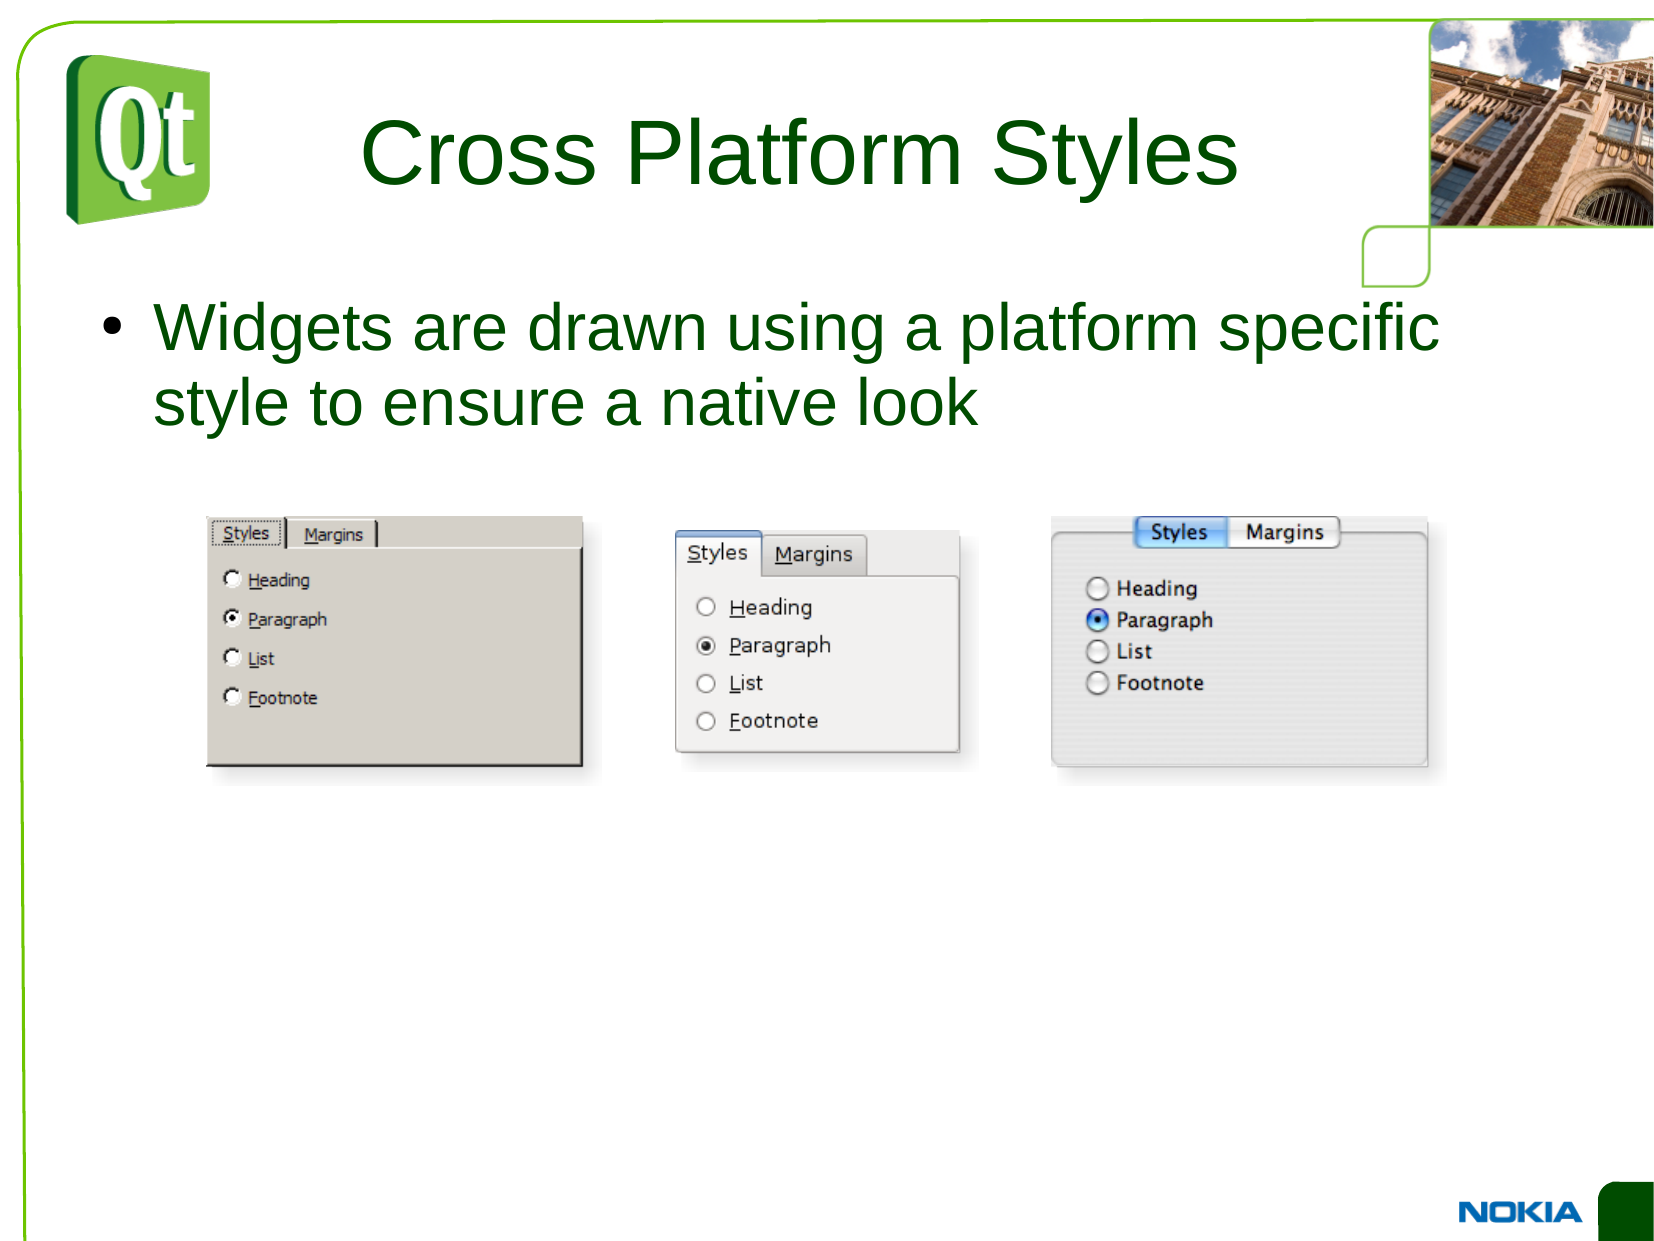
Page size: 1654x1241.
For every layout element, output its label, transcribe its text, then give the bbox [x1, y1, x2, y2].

title Cross Platform Styles [263, 49, 1338, 257]
picture [66, 55, 210, 225]
list Widgets are drawn using a platform specific style to ensure a native look [82, 290, 1571, 1094]
picture [1338, 7, 1654, 308]
picture [675, 530, 979, 772]
picture [1459, 1201, 1583, 1223]
picture [206, 516, 602, 786]
picture [1051, 516, 1447, 786]
